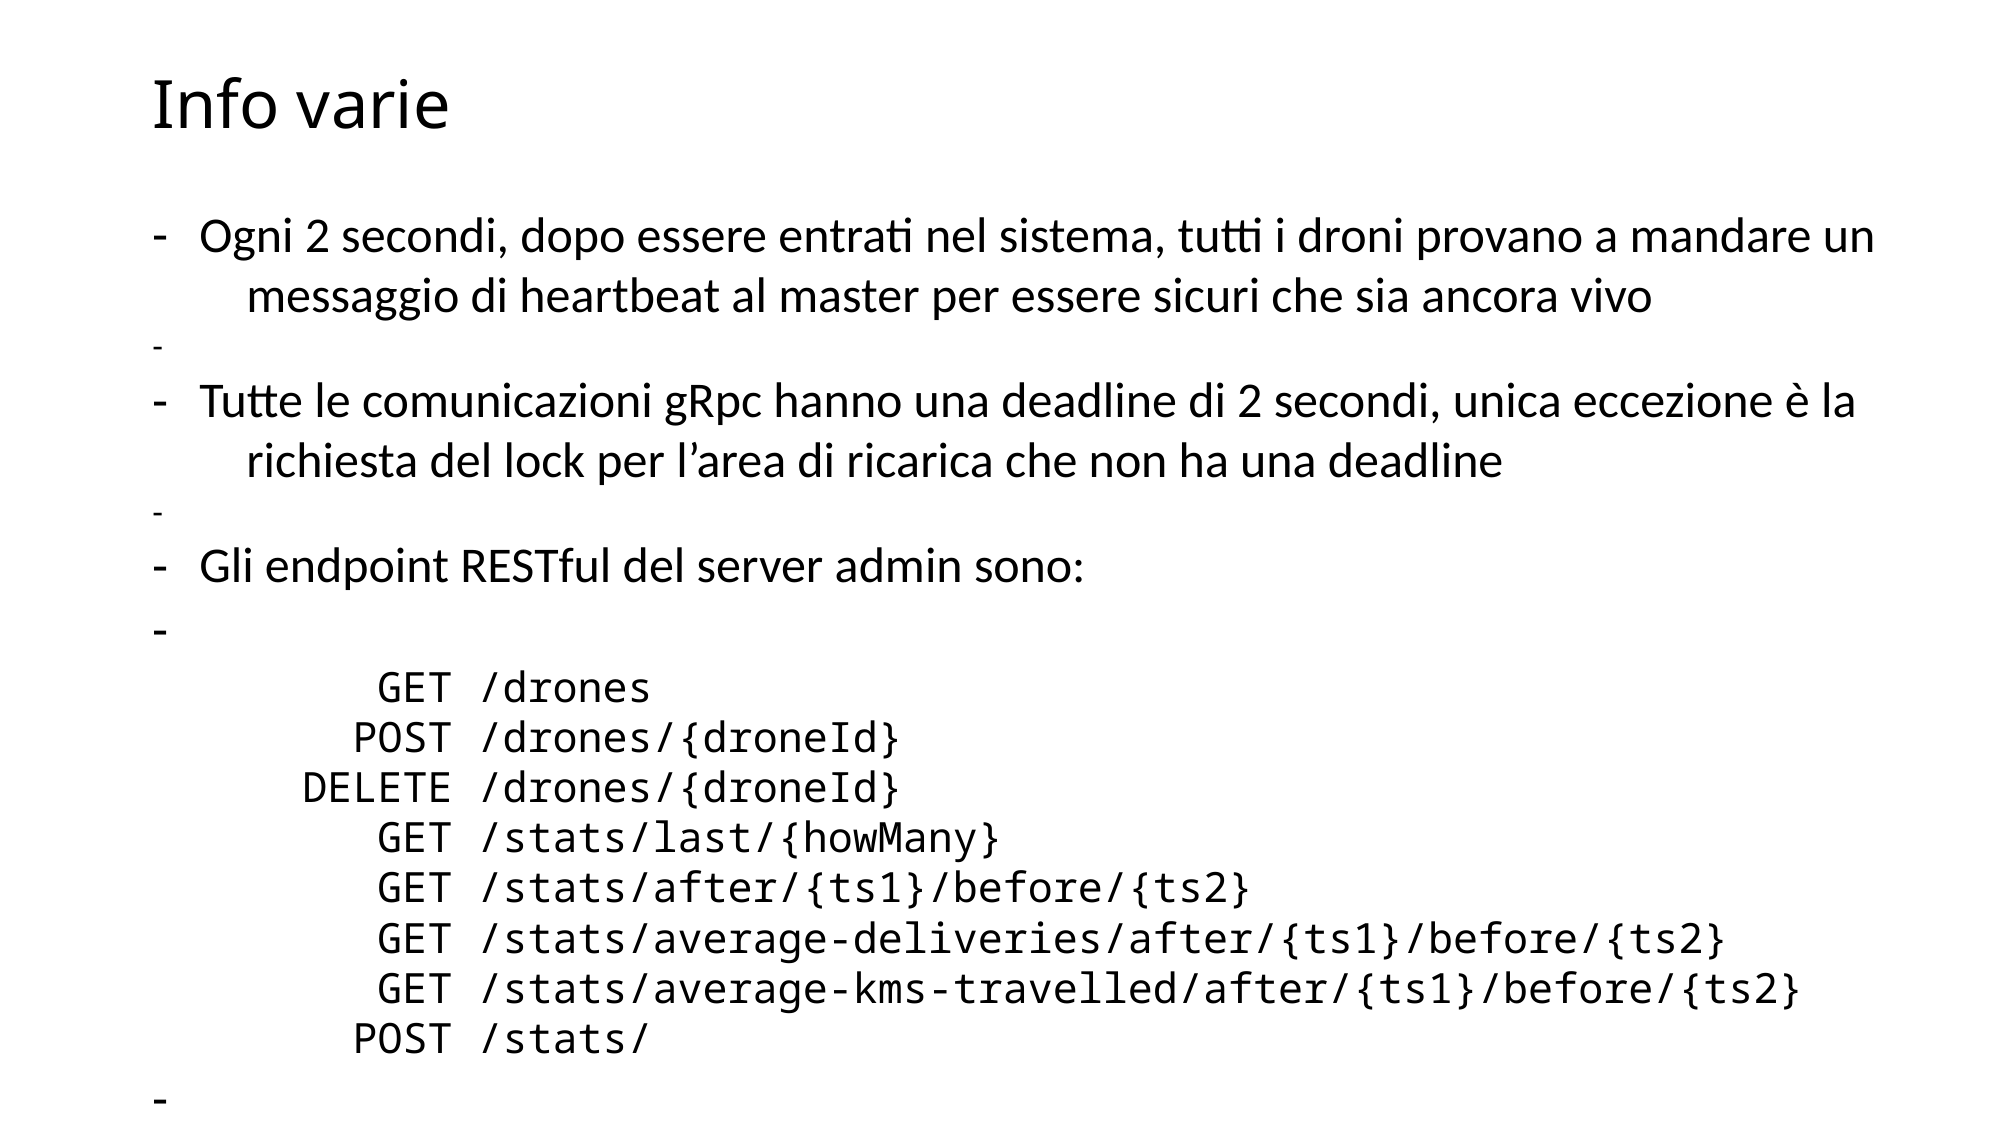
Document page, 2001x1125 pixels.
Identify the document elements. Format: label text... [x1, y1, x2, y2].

text_box Ogni 2 secondi, dopo essere entrati nel sistema, tutti i droni provano a mandare un messaggio di heartbeat al master per essere sicuri che sia ancora vivo Tutte le comunicazioni gRpc hanno una deadline di 2 secondi, unica eccezione è la richiesta del lock per l’area di ricarica che non ha una deadline Gli endpoint RESTful del server admin sono: GET /drones POST /drones/{droneId} DELETE /drones/{droneId} GET /stats/last/{howMany} GET /stats/after/{ts1}/before/{ts2} GET /stats/average-deliveries/after/{ts1}/before/{ts2} GET /stats/average-kms-travelled/after/{ts1}/before/{ts2} POST /stats/ [137, 195, 1906, 1119]
title Info varie [137, 59, 1434, 155]
